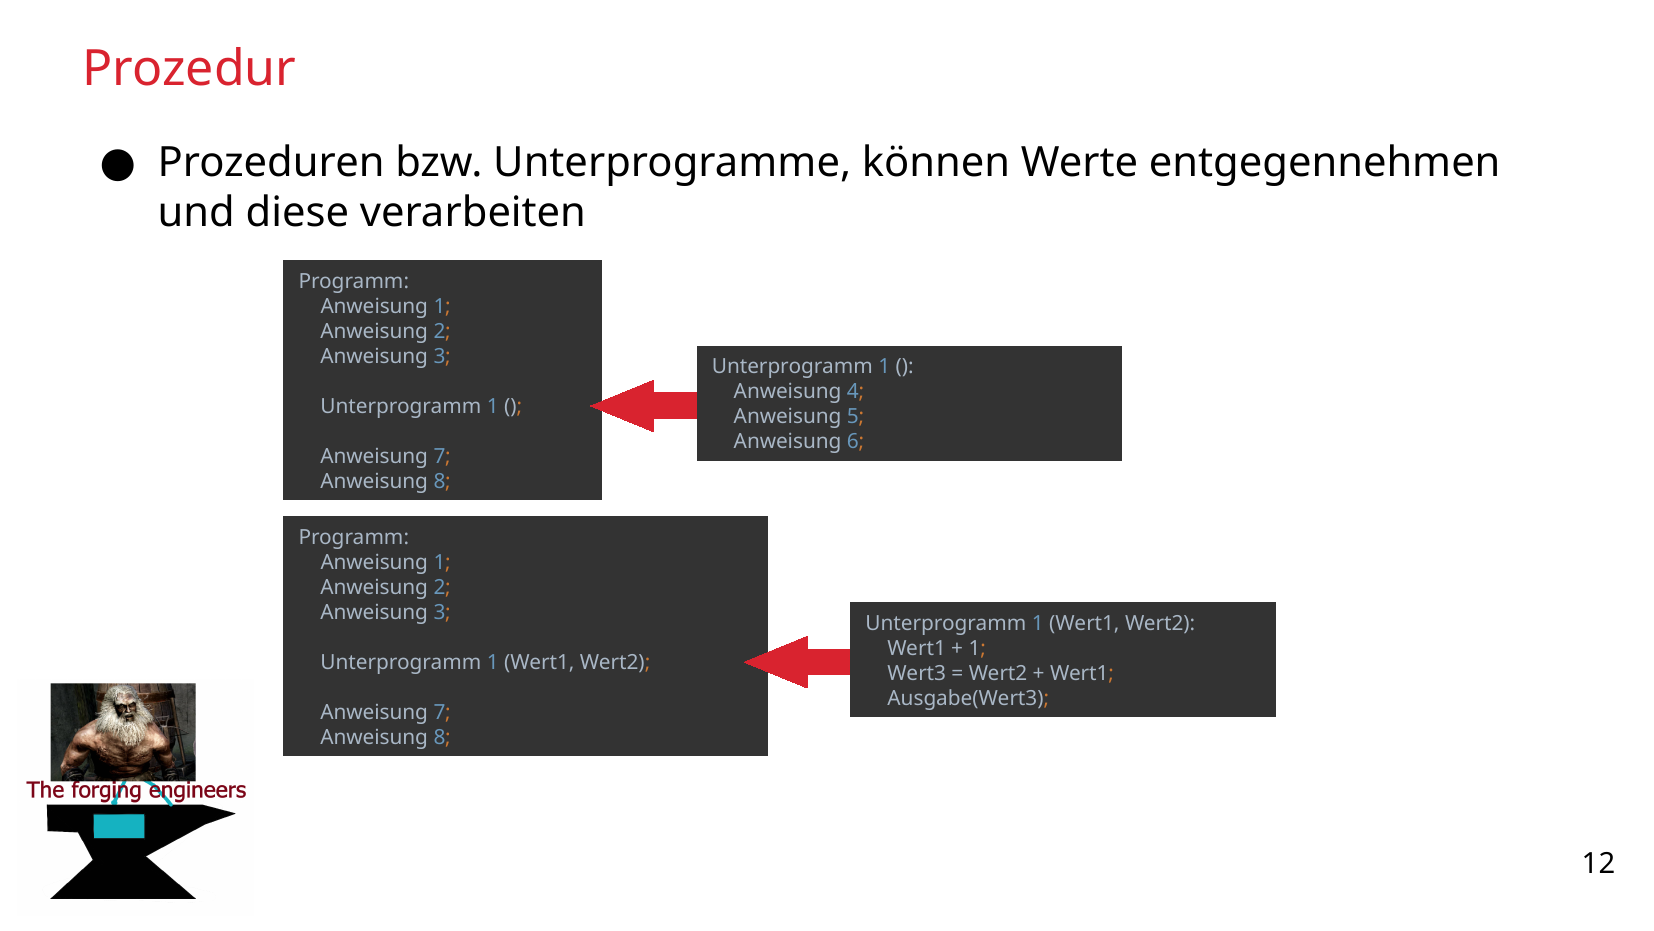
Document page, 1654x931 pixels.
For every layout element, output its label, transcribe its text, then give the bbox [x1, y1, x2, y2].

text_box Prozeduren bzw. Unterprogramme, können Werte entgegennehmen und diese verarbeiten [82, 135, 1560, 249]
text_box [590, 380, 697, 432]
title Prozedur [82, 37, 1571, 95]
picture [17, 679, 254, 916]
text_box [744, 636, 850, 688]
text_box Programm: Anweisung 1; Anweisung 2; Anweisung 3; Unterprogramm 1 (); Anweisung 7; Anweisung 8; [283, 260, 602, 500]
text_box Unterprogramm 1 (): Anweisung 4; Anweisung 5; Anweisung 6; [697, 346, 1122, 461]
text_box Unterprogramm 1 (Wert1, Wert2): Wert1 + 1; Wert3 = Wert2 + Wert1; Ausgabe(Wert3); [850, 602, 1276, 717]
text_box Programm: Anweisung 1; Anweisung 2; Anweisung 3; Unterprogramm 1 (Wert1, Wert2); Anweisung 7; Anweisung 8; [283, 516, 768, 756]
